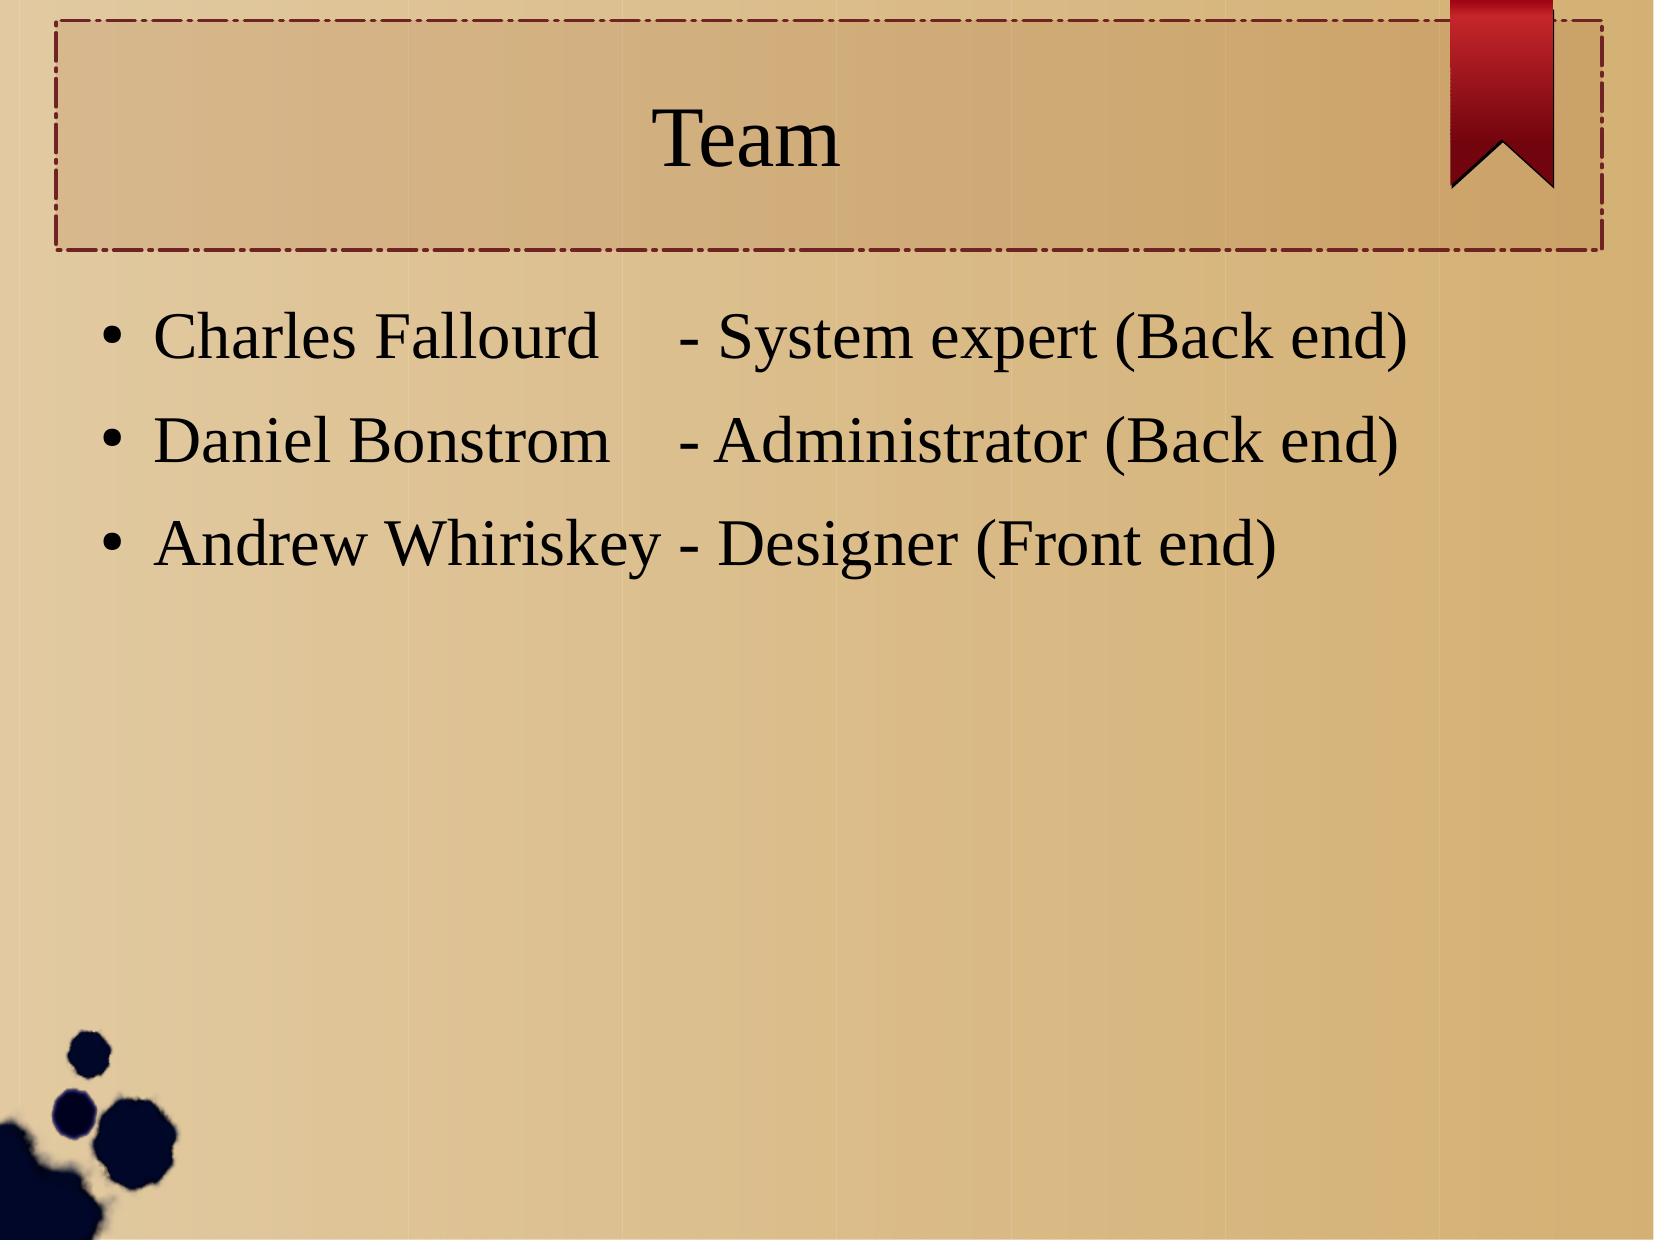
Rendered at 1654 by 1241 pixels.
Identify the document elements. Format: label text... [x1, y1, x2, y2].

title Team [82, 47, 1412, 229]
list Charles Fallourd - System expert (Back end) Daniel Bonstrom - Administrator (Back end) Andrew Whiriskey - Designer (Front end) [82, 299, 1571, 1019]
